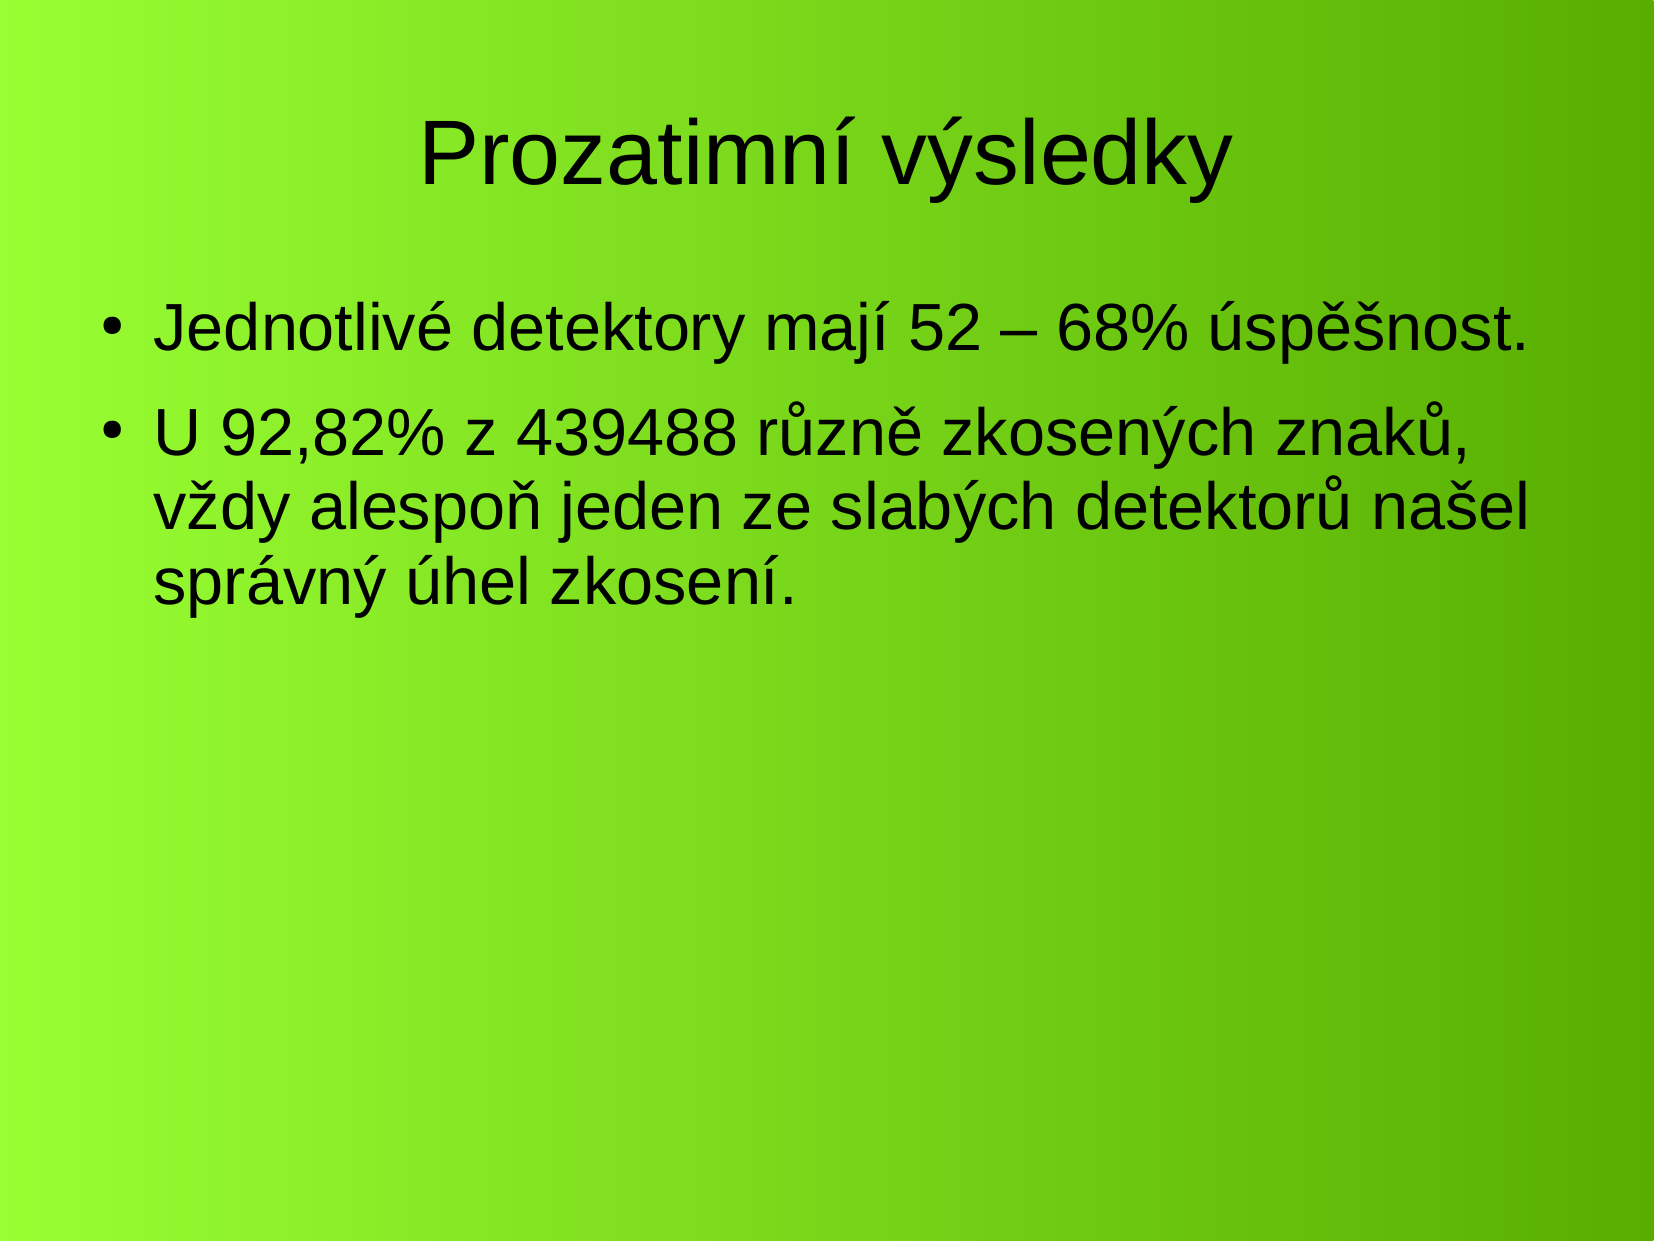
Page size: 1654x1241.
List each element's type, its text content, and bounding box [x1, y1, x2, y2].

list Jednotlivé detektory mají 52 – 68% úspěšnost. U 92,82% z 439488 různě zkosených znaků, vždy alespoň jeden ze slabých detektorů našel správný úhel zkosení. [82, 290, 1571, 1109]
title Prozatimní výsledky [82, 49, 1571, 257]
